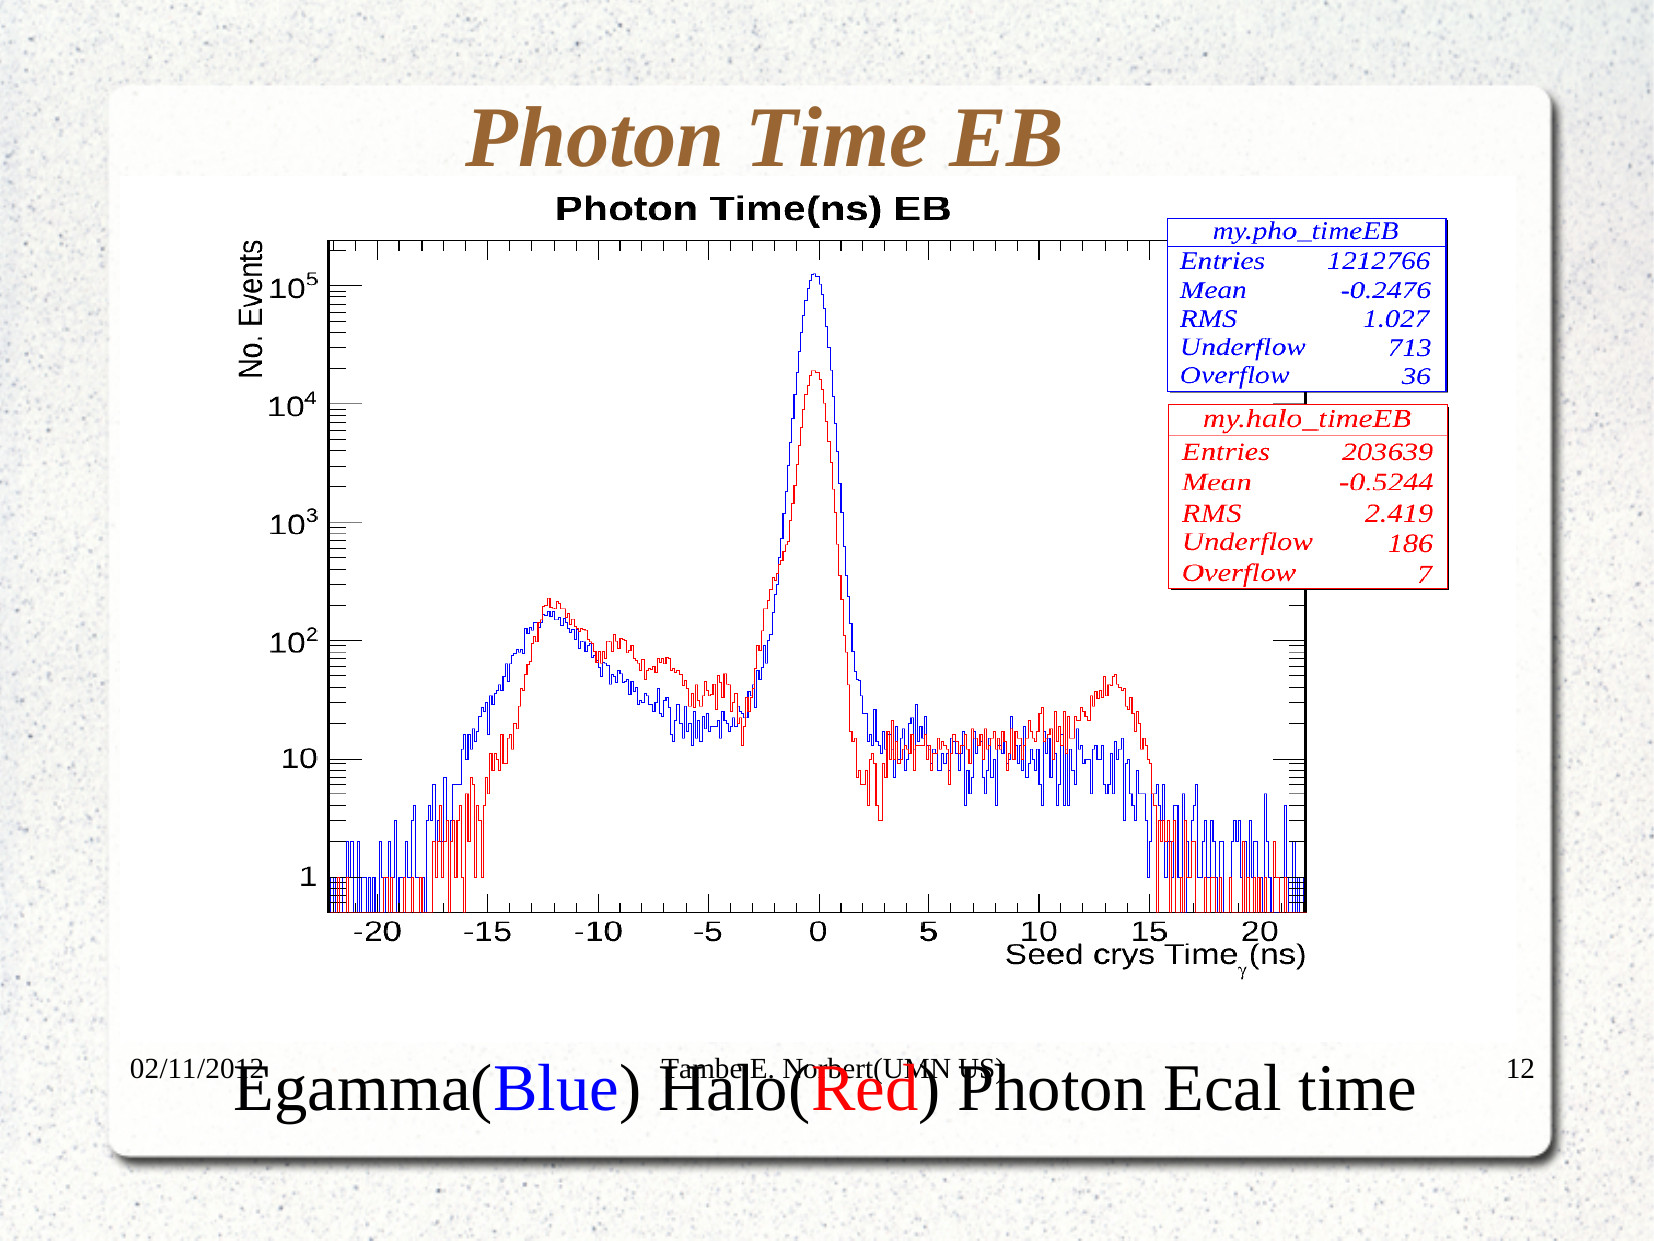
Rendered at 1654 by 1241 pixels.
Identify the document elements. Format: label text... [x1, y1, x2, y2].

list Egamma(Blue) Halo(Red) Photon Ecal time [162, 1050, 1531, 1126]
picture [0, 0, 1654, 1241]
title Photon Time EB [270, 90, 1261, 176]
